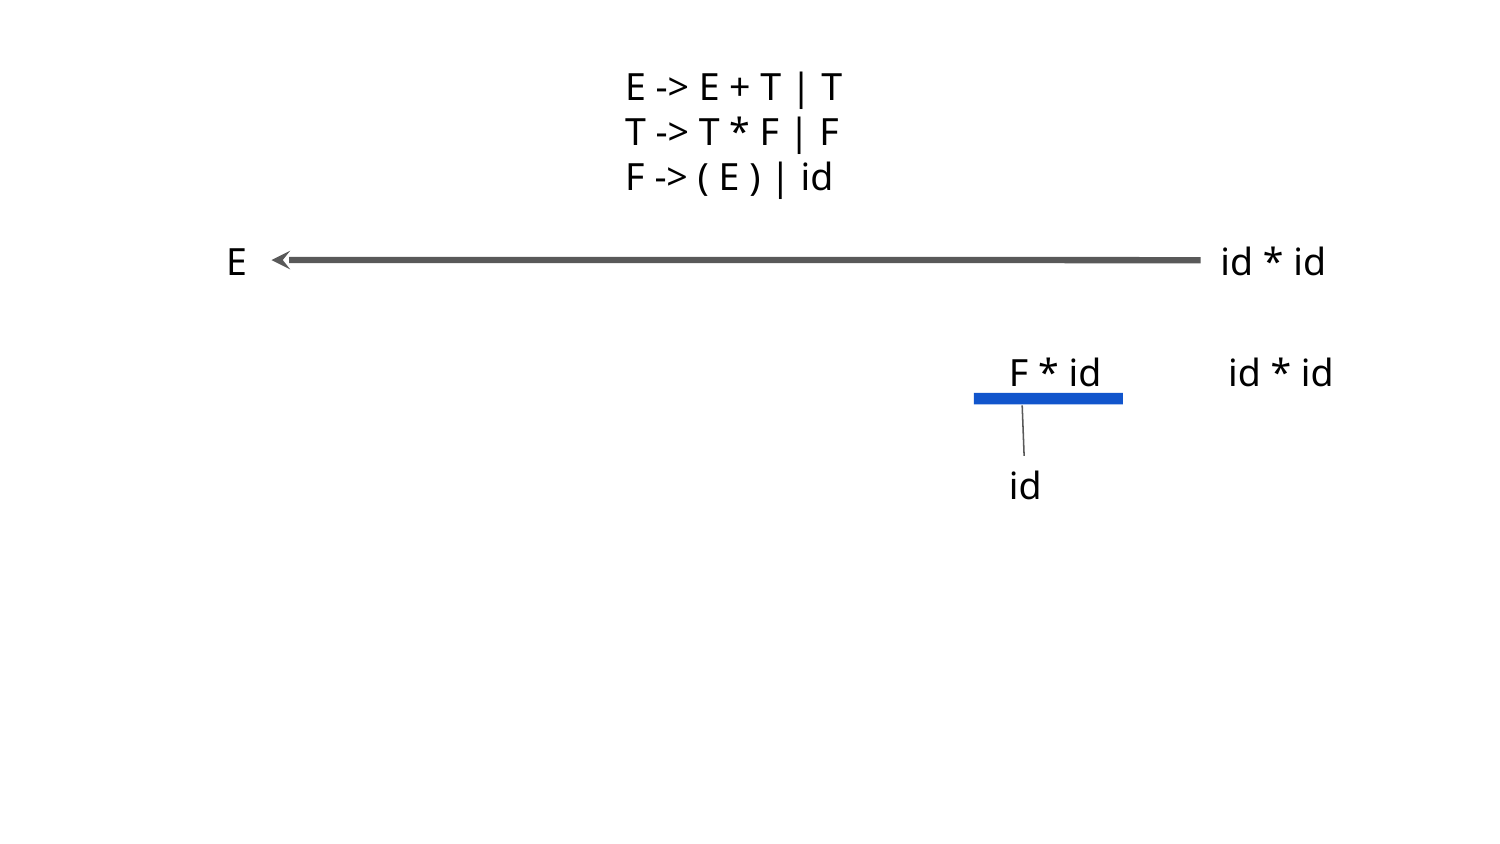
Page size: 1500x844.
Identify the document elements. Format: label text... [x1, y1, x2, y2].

text_box E [201, 227, 272, 293]
text_box id [993, 451, 1140, 517]
text_box E -> E + T | T T -> T * F | F F -> ( E ) | id [610, 47, 961, 113]
text_box F * id [993, 339, 1140, 405]
text_box id * id [1213, 339, 1359, 405]
text_box [973, 392, 1123, 405]
text_box id * id [1200, 227, 1347, 293]
